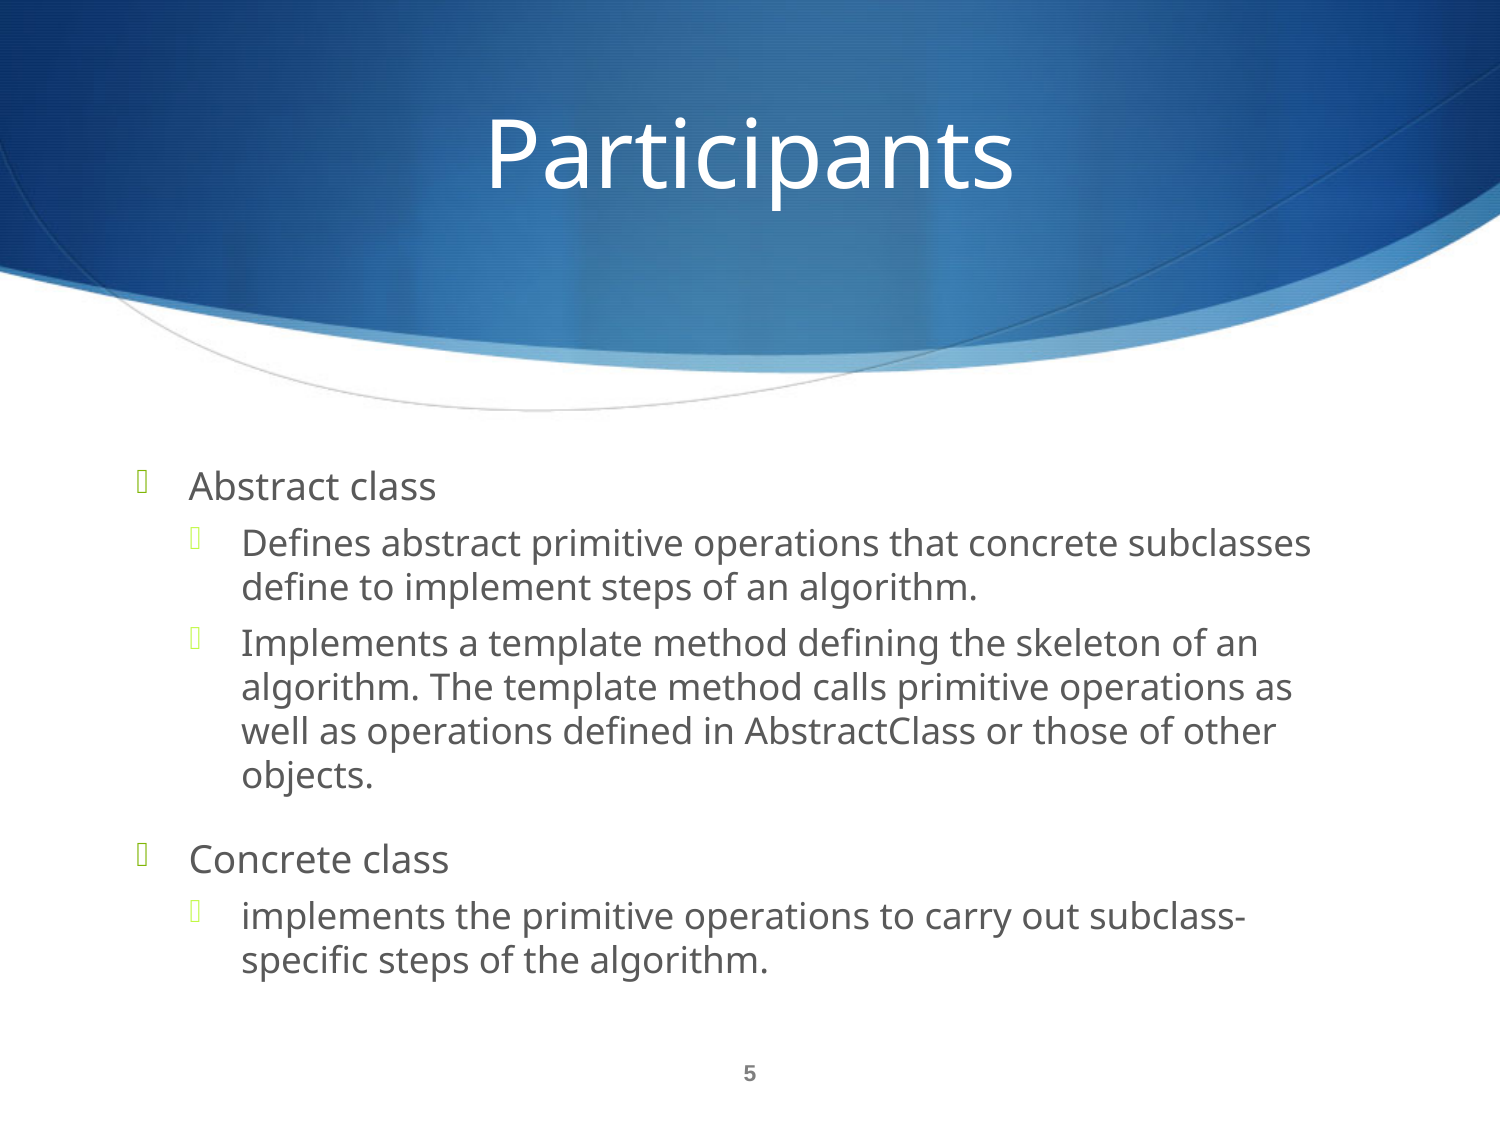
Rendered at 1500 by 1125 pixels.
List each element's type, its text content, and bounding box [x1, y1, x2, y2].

list Abstract class Defines abstract primitive operations that concrete subclasses define to implement steps of an algorithm. Implements a template method defining the skeleton of an algorithm. The template method calls primitive operations as well as operations defined in AbstractClass or those of other objects. Concrete class implements the primitive operations to carry out subclass-specific steps of the algorithm. [121, 454, 1379, 991]
text_box <number> [706, 1042, 794, 1103]
picture [0, 0, 1500, 1125]
title Participants [75, 56, 1426, 244]
